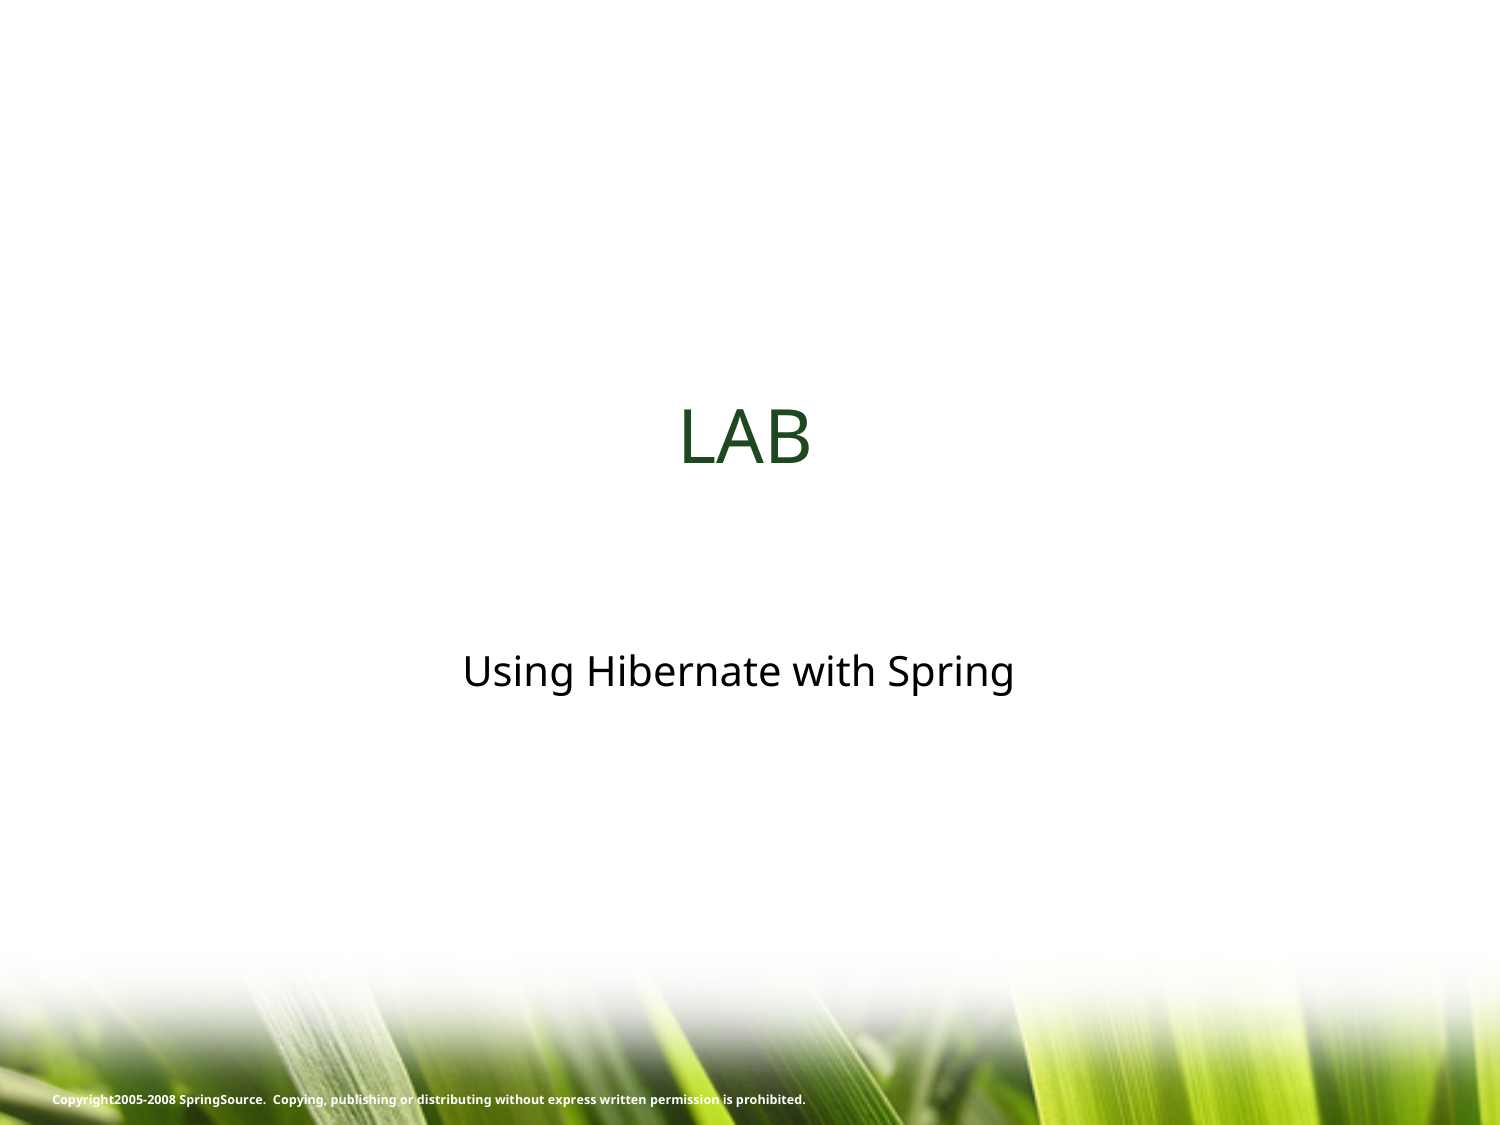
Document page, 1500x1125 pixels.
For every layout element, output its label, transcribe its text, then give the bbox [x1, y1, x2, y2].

title LAB [107, 340, 1383, 529]
picture [0, 944, 1500, 1125]
subtitle Using Hibernate with Spring [214, 499, 1265, 788]
